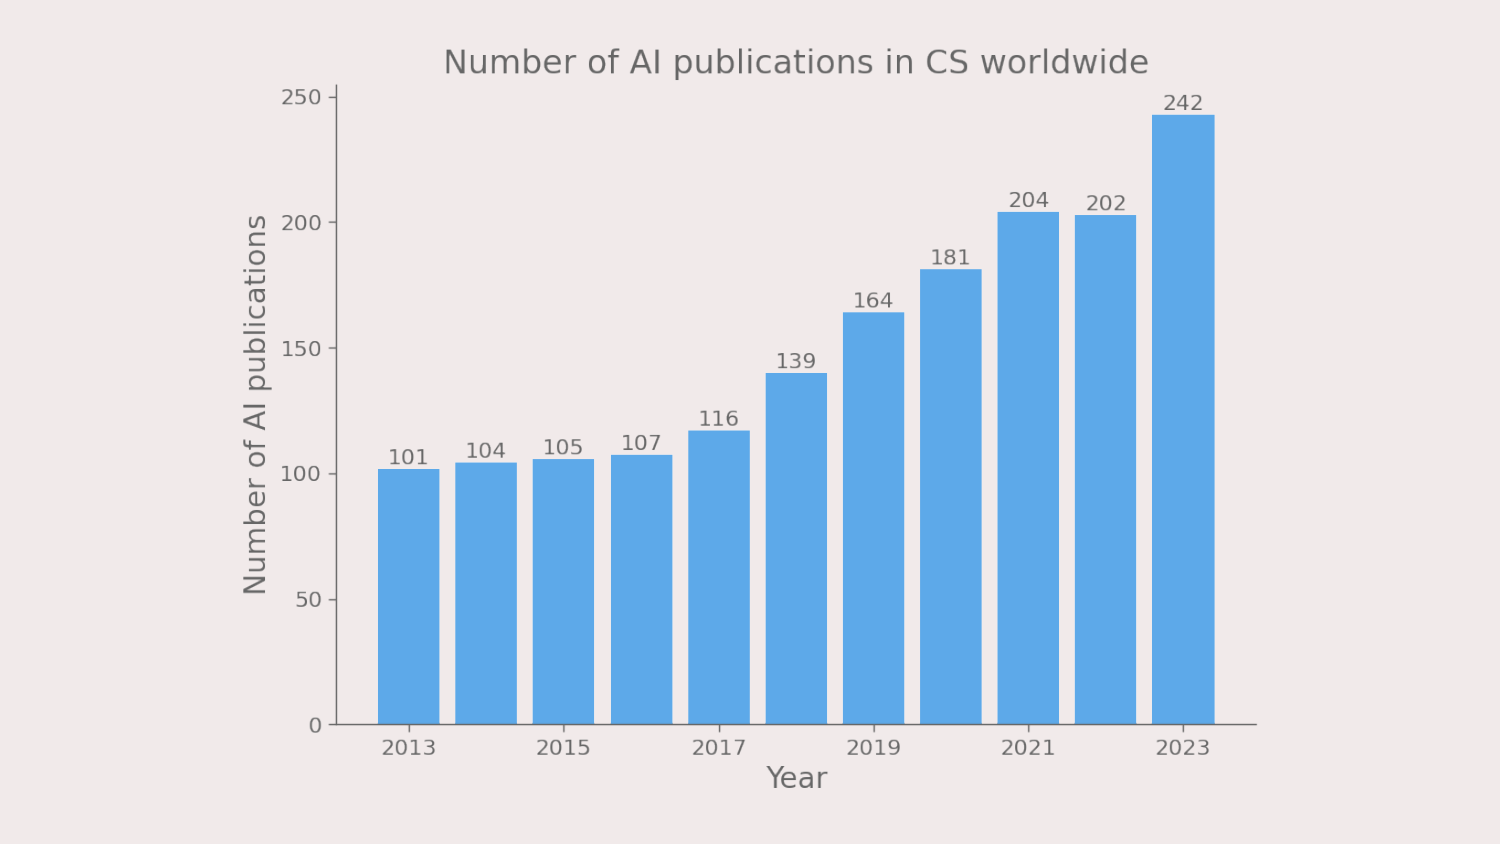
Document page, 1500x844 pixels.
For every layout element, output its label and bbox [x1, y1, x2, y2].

picture [220, 24, 1280, 819]
